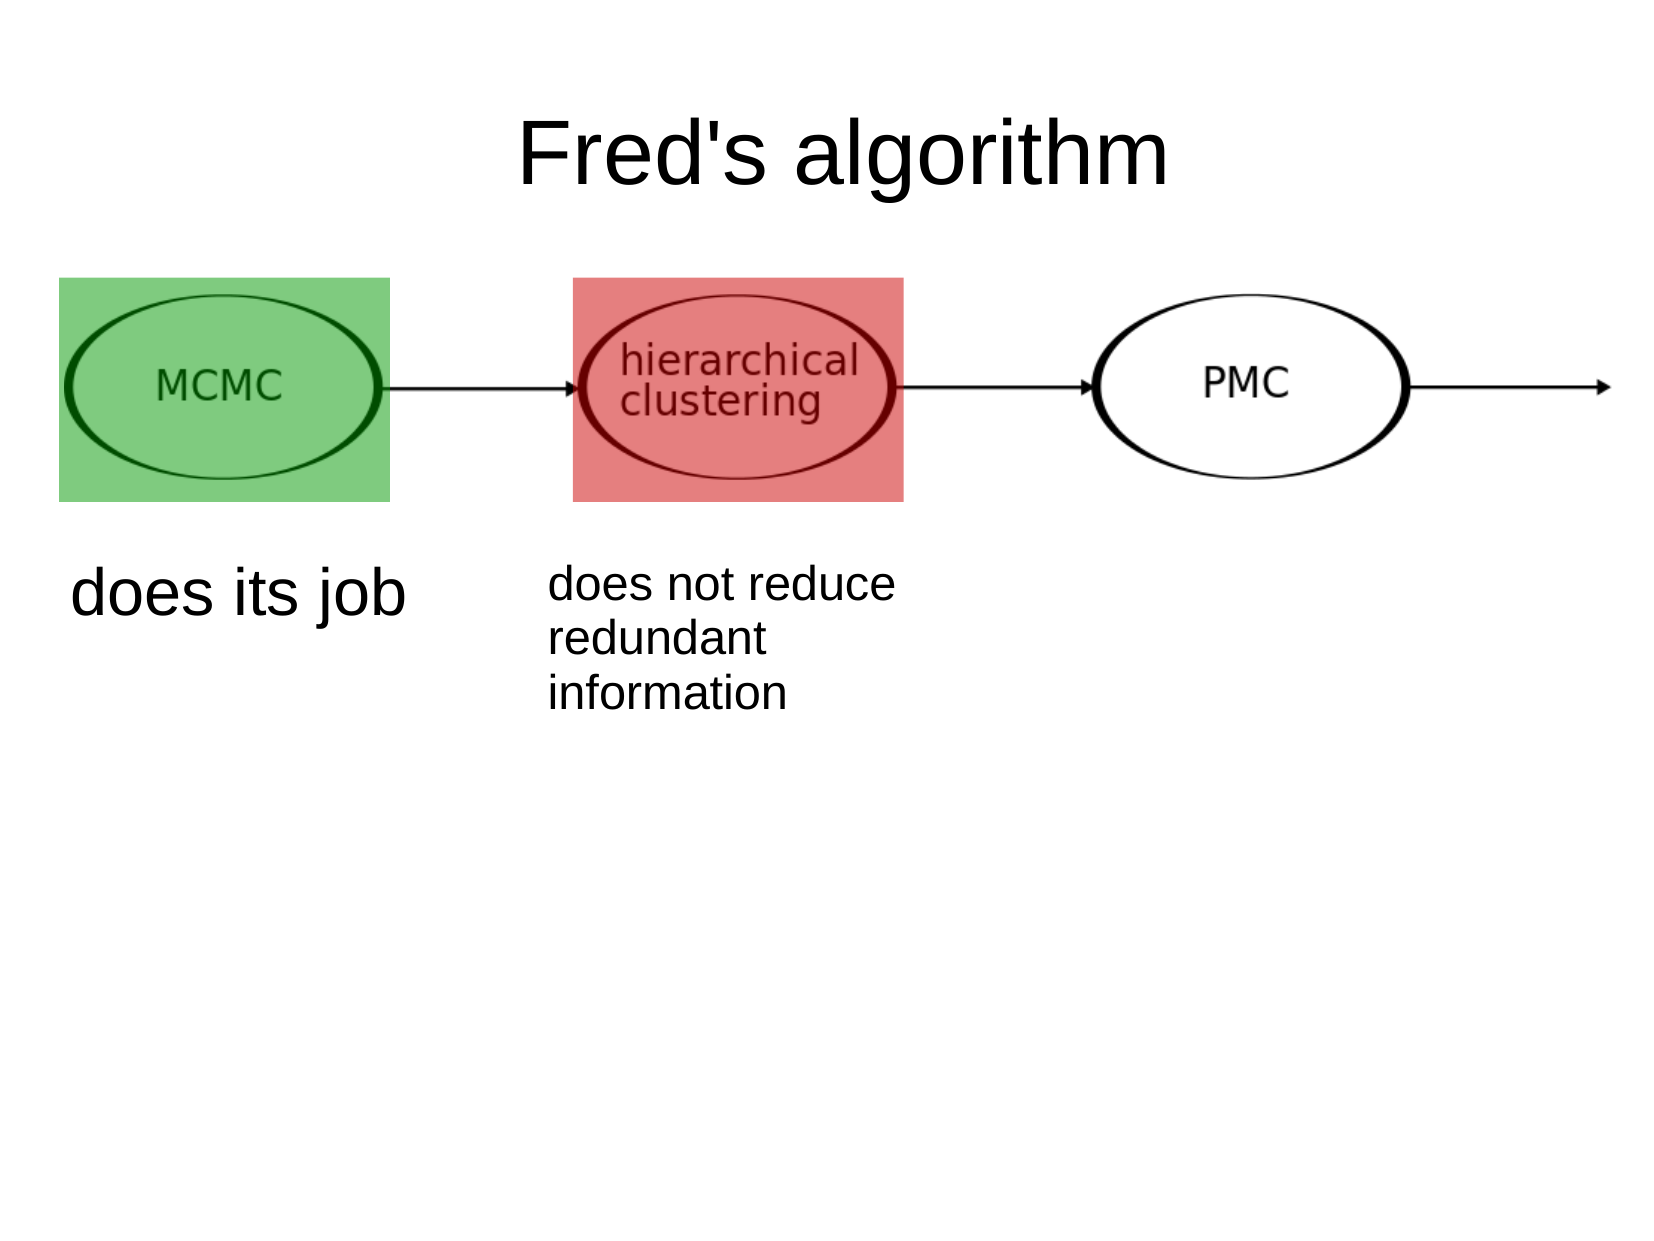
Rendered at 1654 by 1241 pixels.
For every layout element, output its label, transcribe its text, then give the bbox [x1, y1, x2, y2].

list does not reduce redundant information [496, 556, 981, 721]
title Fred's algorithm [82, 49, 1571, 257]
text_box [572, 277, 904, 502]
picture [904, 293, 1613, 483]
text_box [59, 277, 390, 502]
list does its job [0, 555, 438, 709]
picture [390, 293, 572, 483]
